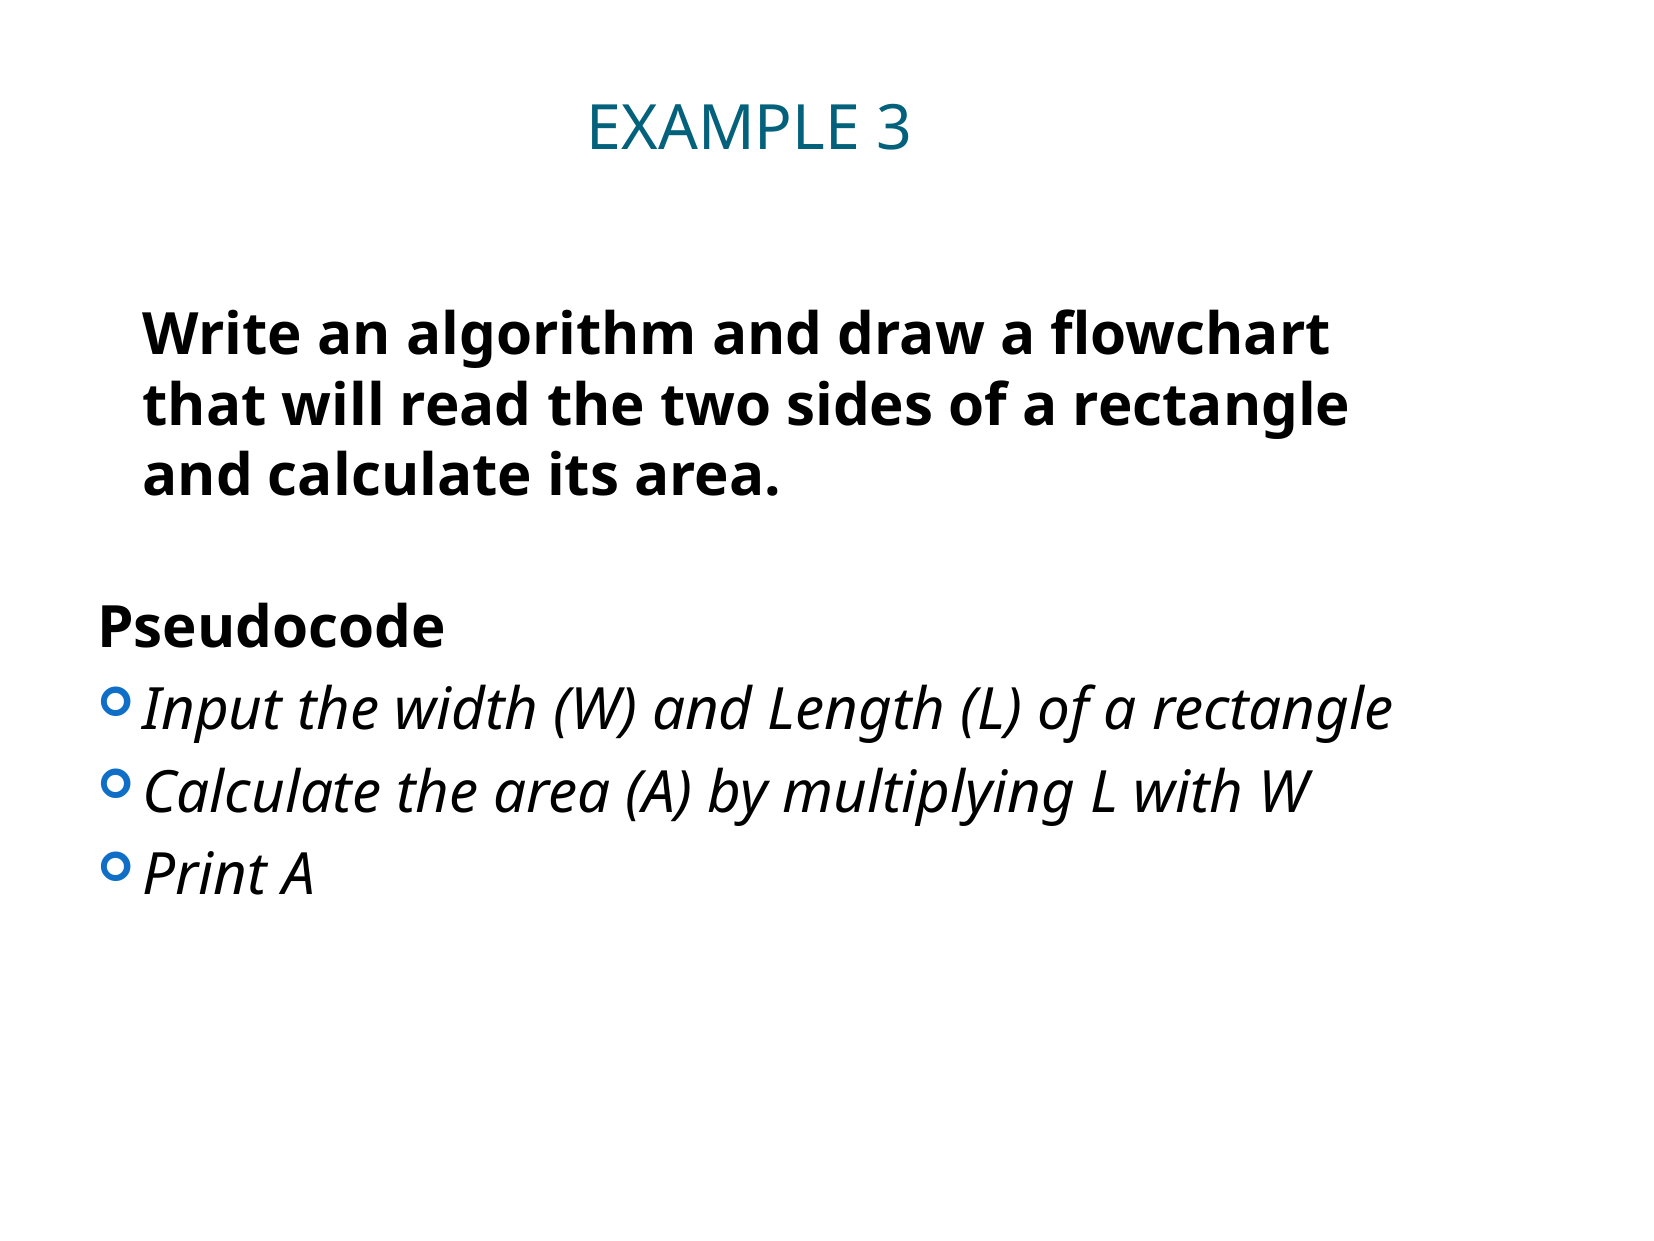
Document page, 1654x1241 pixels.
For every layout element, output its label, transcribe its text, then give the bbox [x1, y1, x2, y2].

list Write an algorithm and draw a flowchart that will read the two sides of a rectangle and calculate its area. Pseudocode Input the width (W) and Length (L) of a rectangle Calculate the area (A) by multiplying L with W Print A [82, 289, 1433, 1171]
title Example 3 [82, 43, 1433, 170]
